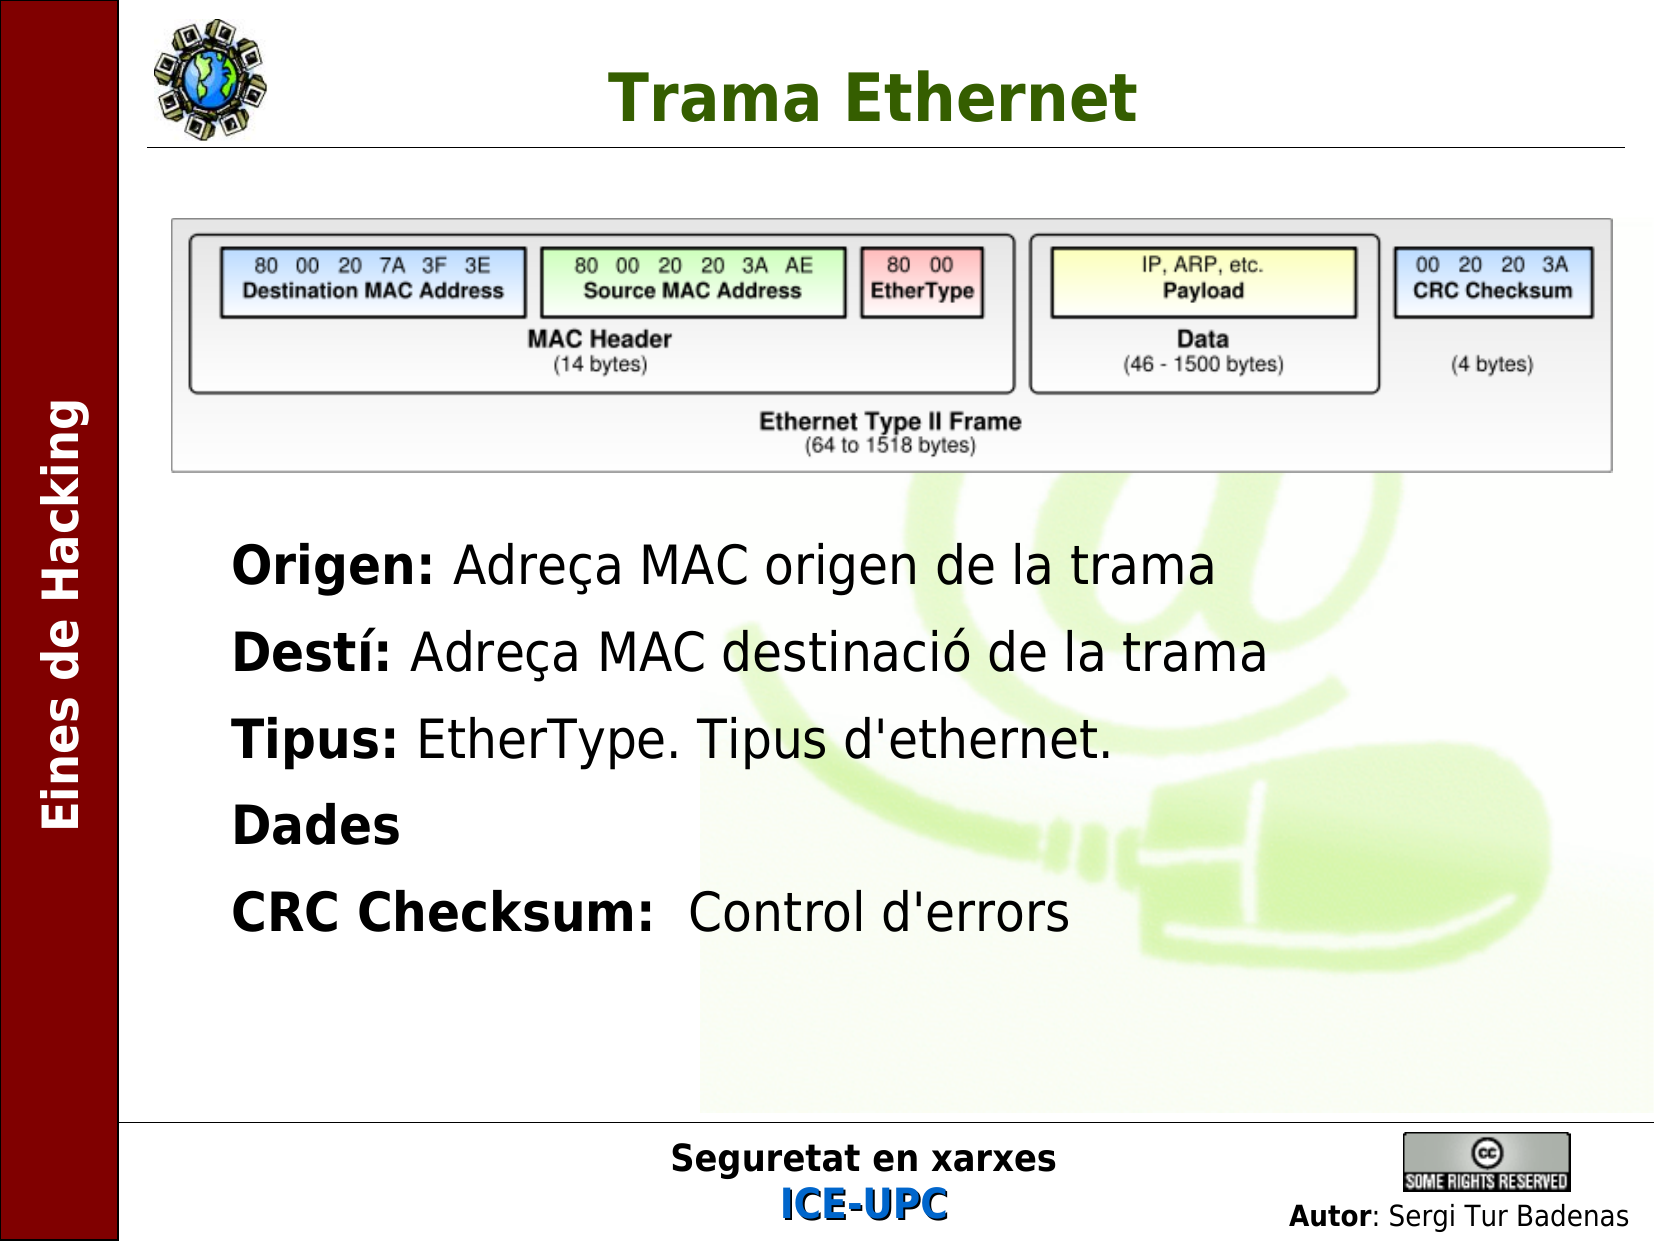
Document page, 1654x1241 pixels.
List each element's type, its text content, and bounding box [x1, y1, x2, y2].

picture [171, 217, 1654, 1113]
list Origen: Adreça MAC origen de la trama Destí: Adreça MAC destinació de la trama Tipus: EtherType. Tipus d'ethernet. Dades CRC Checksum: Control d'errors [137, 242, 1626, 1078]
picture [1403, 1132, 1571, 1192]
picture [154, 19, 268, 56]
title Trama Ethernet [129, 56, 1619, 141]
